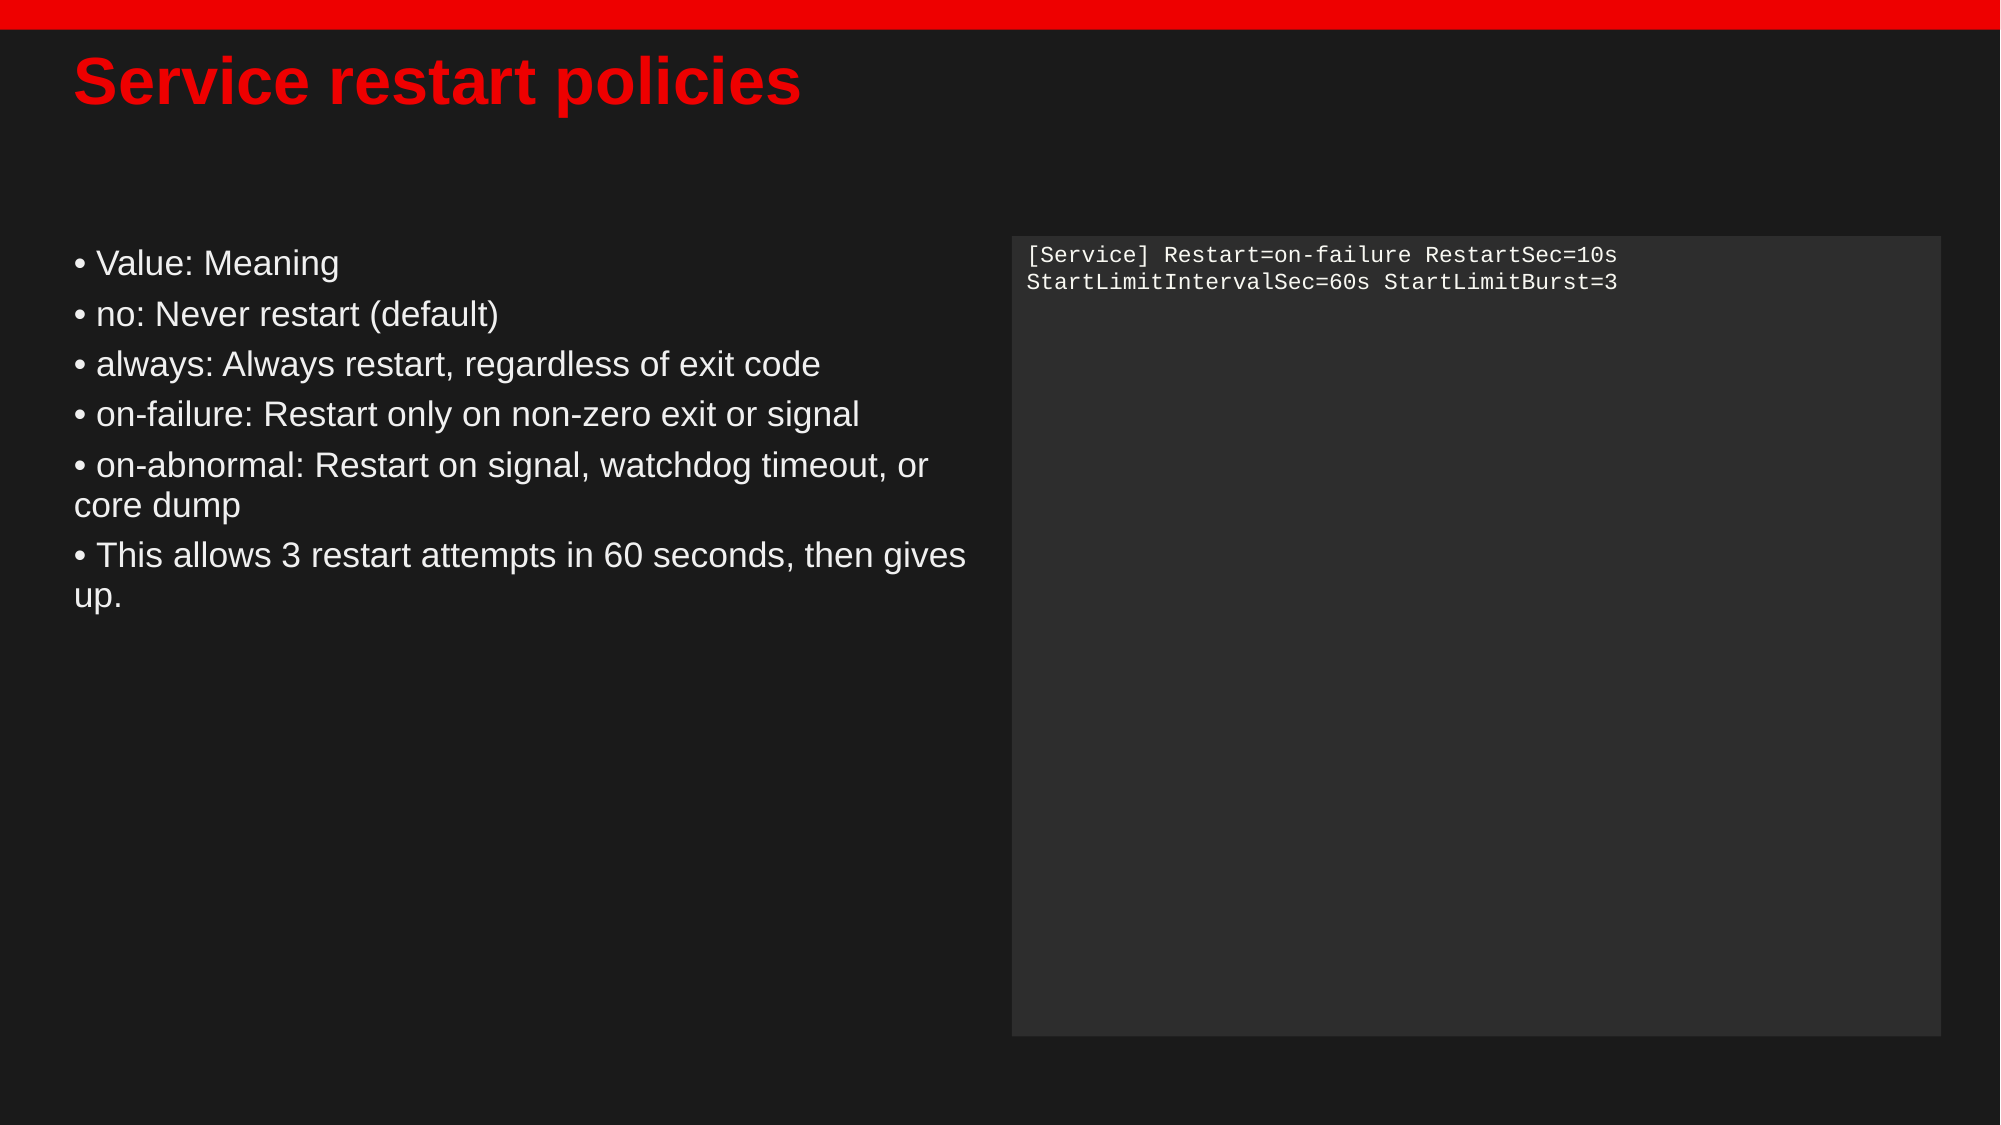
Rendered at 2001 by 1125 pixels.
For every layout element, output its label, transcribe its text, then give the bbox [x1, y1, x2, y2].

text_box • Value: Meaning • no: Never restart (default) • always: Always restart, regardless of exit code • on-failure: Restart only on non-zero exit or signal • on-abnormal: Restart on signal, watchdog timeout, or core dump • This allows 3 restart attempts in 60 seconds, then gives up. [59, 236, 989, 1037]
text_box Service restart policies [59, 36, 1942, 208]
text_box [Service] Restart=on-failure RestartSec=10s StartLimitIntervalSec=60s StartLimitBurst=3 [1011, 236, 1942, 1037]
text_box [0, 0, 2001, 30]
